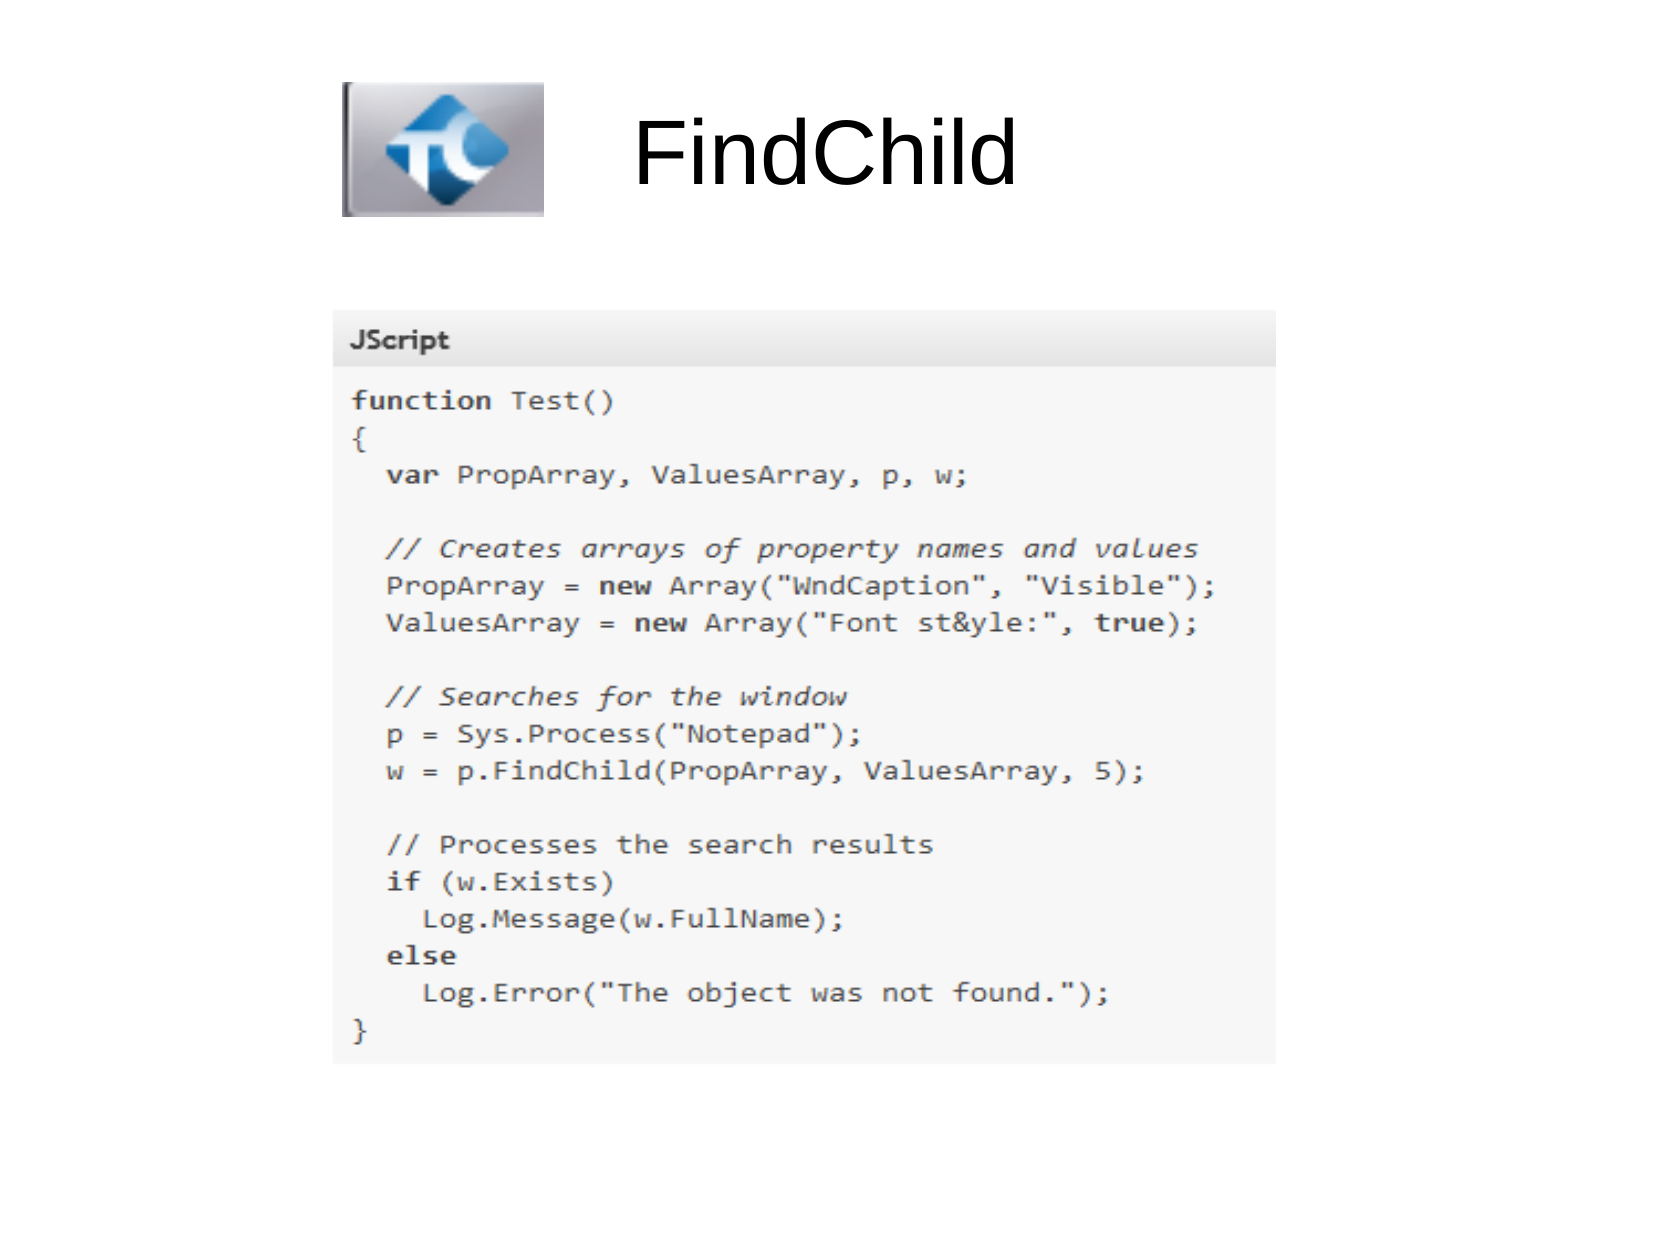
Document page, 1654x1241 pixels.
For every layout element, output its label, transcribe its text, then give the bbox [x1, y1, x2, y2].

picture [307, 295, 1276, 1074]
title FindChild [82, 49, 1571, 257]
picture [342, 82, 544, 217]
